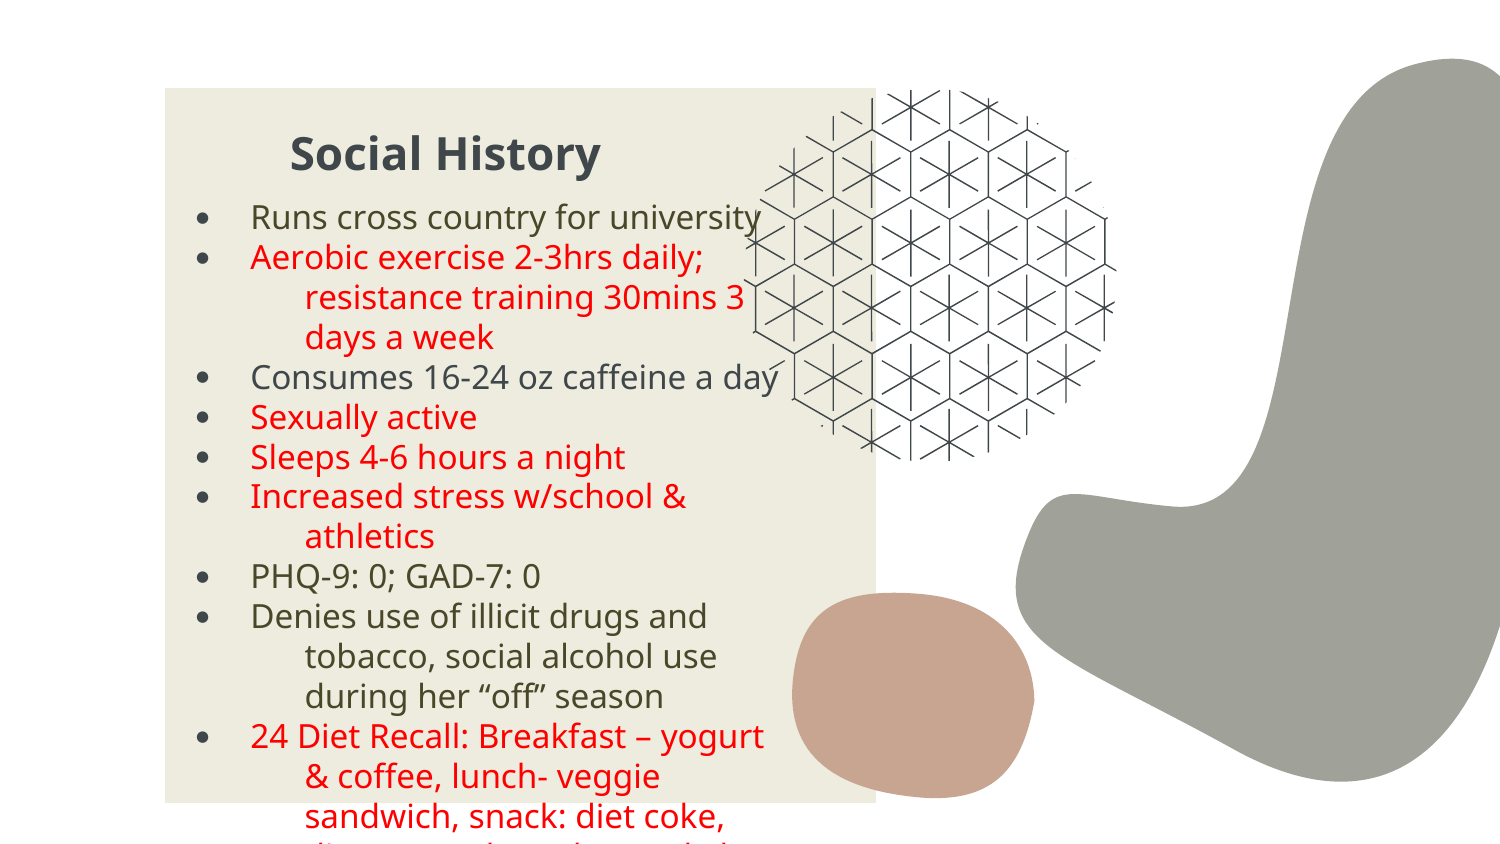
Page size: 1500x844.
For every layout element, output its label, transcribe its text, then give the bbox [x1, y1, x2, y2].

text_box [1074, 274, 1115, 342]
text_box [617, 778, 627, 786]
text_box [1015, 58, 1500, 782]
text_box [881, 90, 941, 141]
text_box [597, 778, 607, 786]
text_box [1074, 181, 1092, 192]
text_box [1036, 343, 1096, 404]
text_box Social History [168, 108, 735, 181]
text_box [358, 778, 368, 786]
text_box [919, 408, 979, 461]
text_box [165, 88, 1117, 803]
text_box Runs cross country for university Aerobic exercise 2-3hrs daily; resistance training 30mins 3 days a week Consumes 16-24 oz caffeine a day Sexually active Sleeps 4-6 hours a night Increased stress w/school & athletics PHQ-9: 0; GAD-7: 0 Denies use of illicit drugs and tobacco, social alcohol use during her “off” season 24 Diet Recall: Breakfast – yogurt & coffee, lunch- veggie sandwich, snack: diet coke, dinner- apple and granola bar [139, 181, 802, 778]
text_box [465, 778, 474, 786]
text_box [997, 424, 1021, 439]
text_box [959, 91, 1018, 141]
text_box [309, 778, 319, 786]
